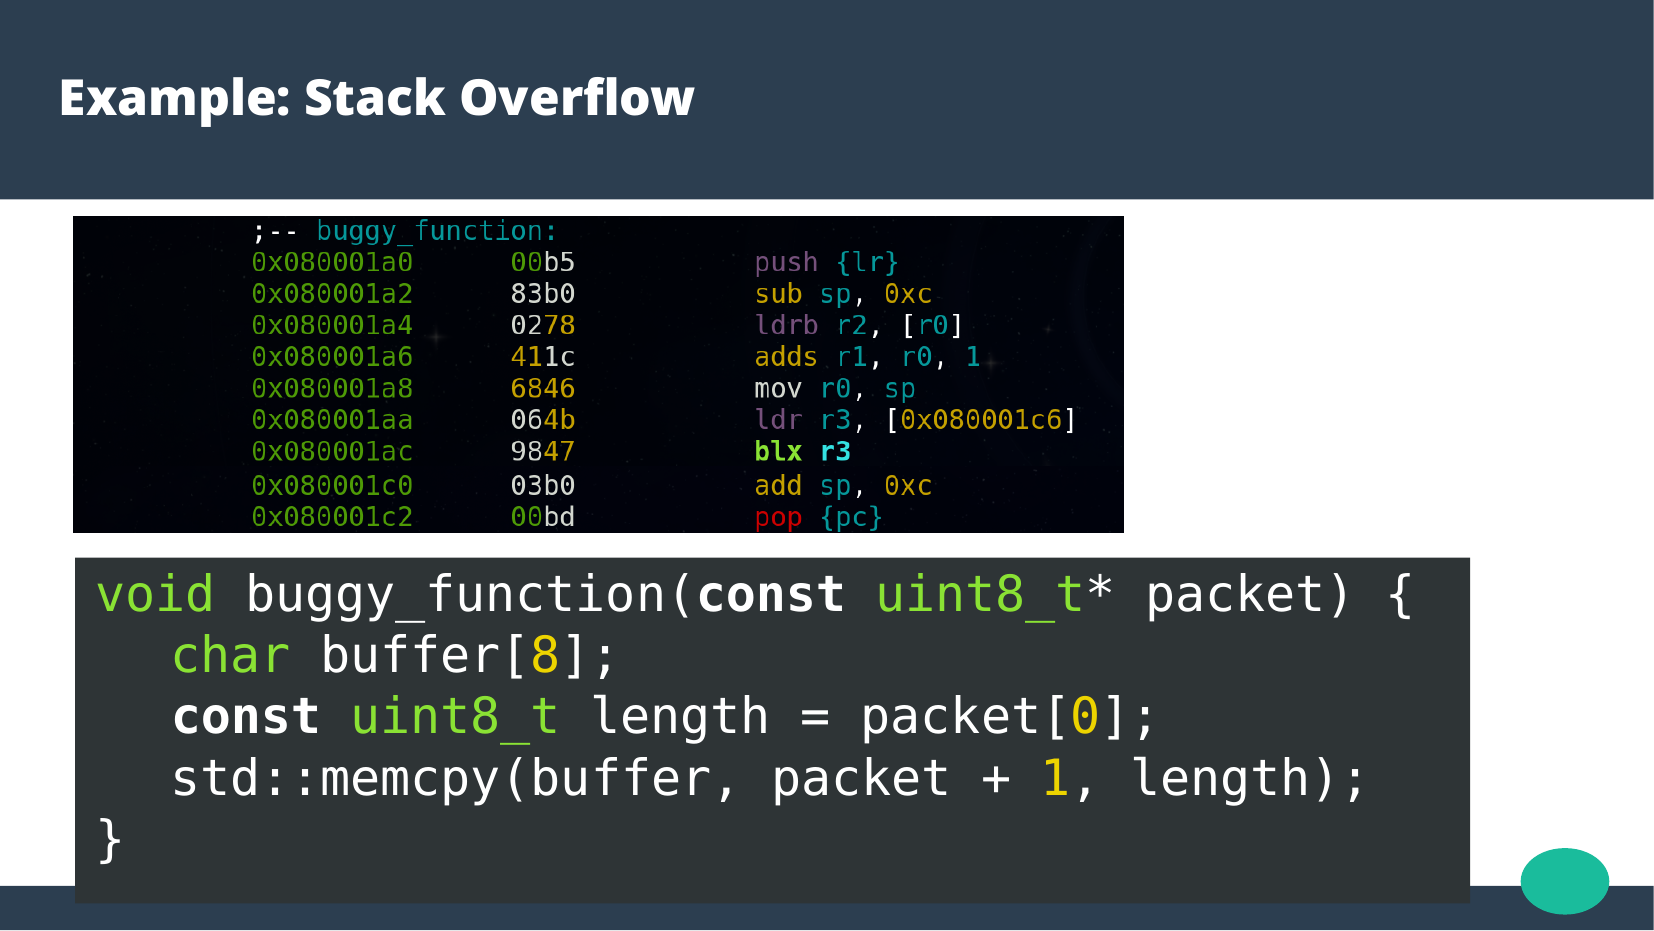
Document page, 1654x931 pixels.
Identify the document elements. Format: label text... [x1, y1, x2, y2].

text_box void buggy_function(const uint8_t* packet) { char buffer[8]; const uint8_t length = packet[0]; std::memcpy(buffer, packet + 1, length); } [75, 557, 1471, 904]
title Example: Stack Overflow [59, 37, 1595, 155]
picture [73, 216, 1124, 533]
